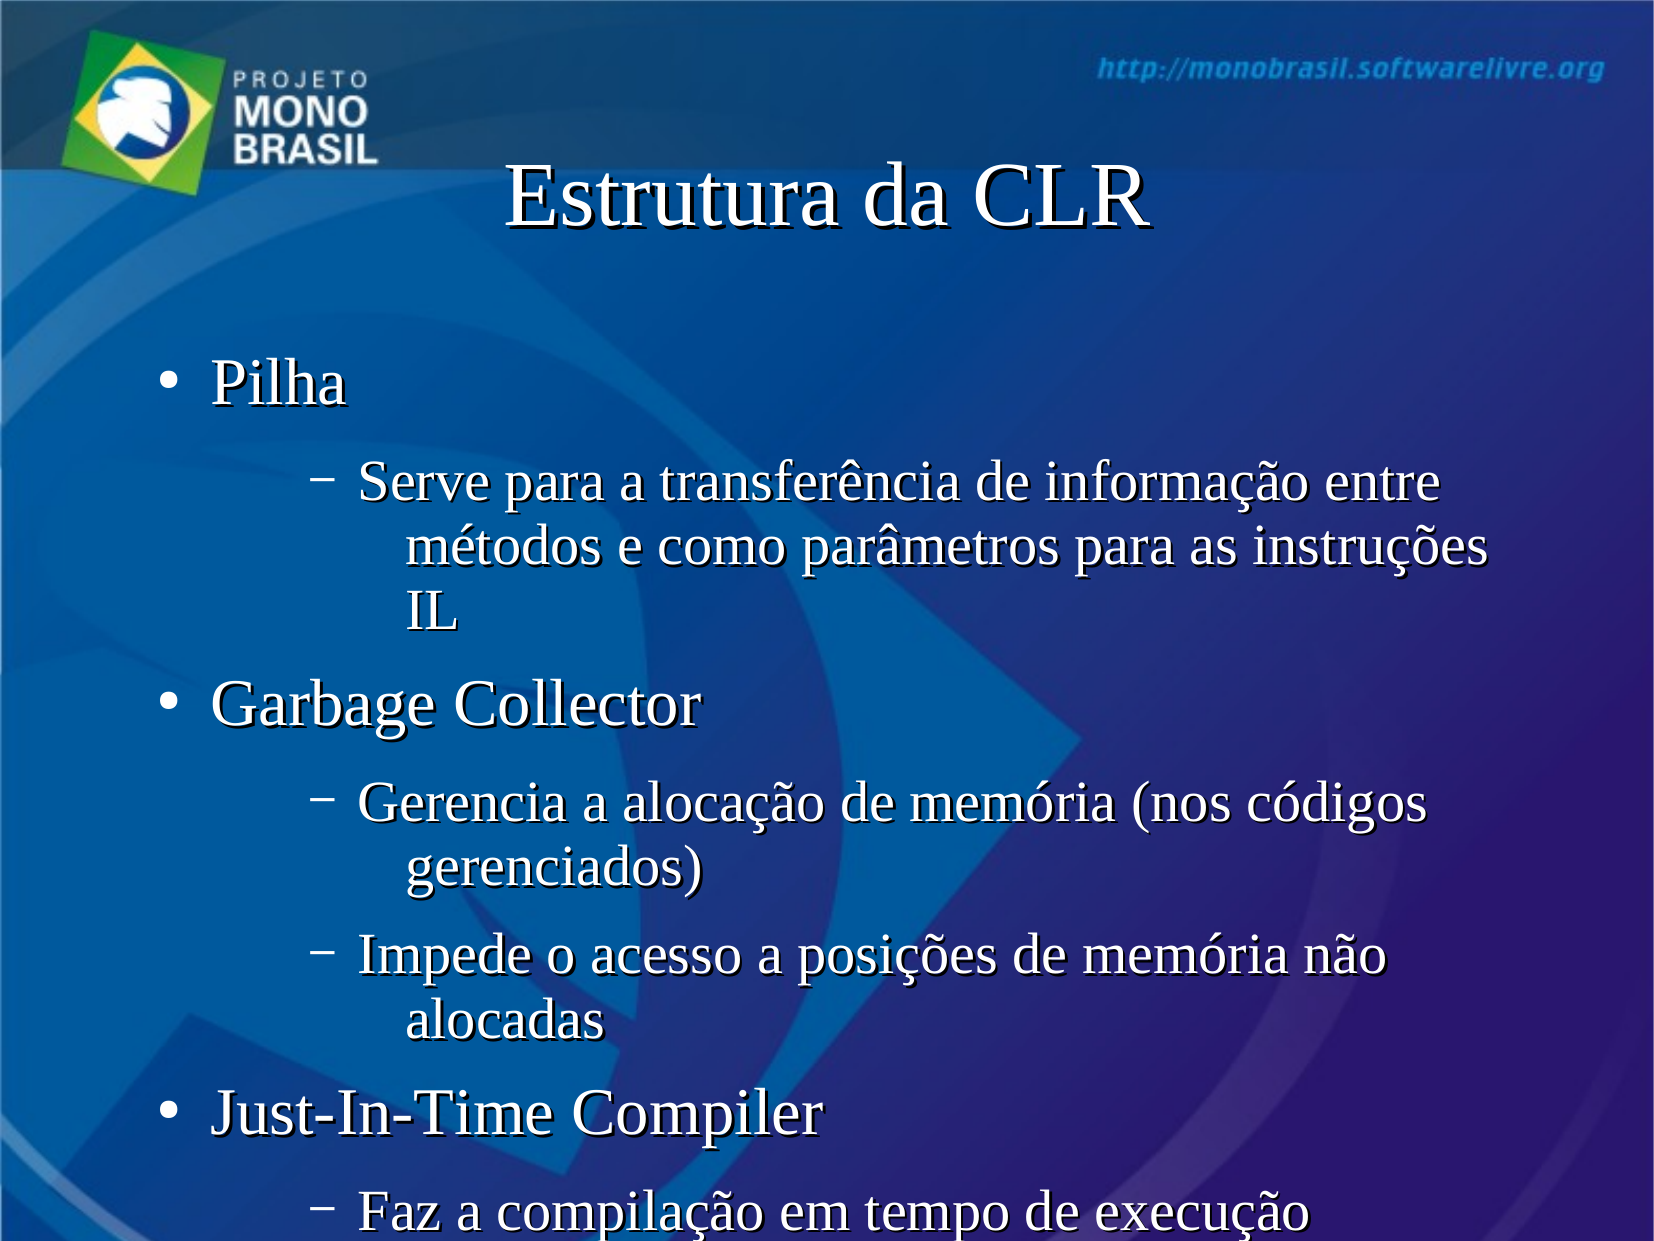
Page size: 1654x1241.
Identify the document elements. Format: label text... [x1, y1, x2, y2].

list Pilha Serve para a transferência de informação entre métodos e como parâmetros para as instruções IL Garbage Collector Gerencia a alocação de memória (nos códigos gerenciados) Impede o acesso a posições de memória não alocadas Just-In-Time Compiler Faz a compilação em tempo de execução [121, 344, 1534, 1170]
picture [963, 1208, 974, 1228]
picture [0, 0, 1654, 1241]
title Estrutura da CLR [121, 91, 1534, 299]
picture [608, 1208, 618, 1228]
